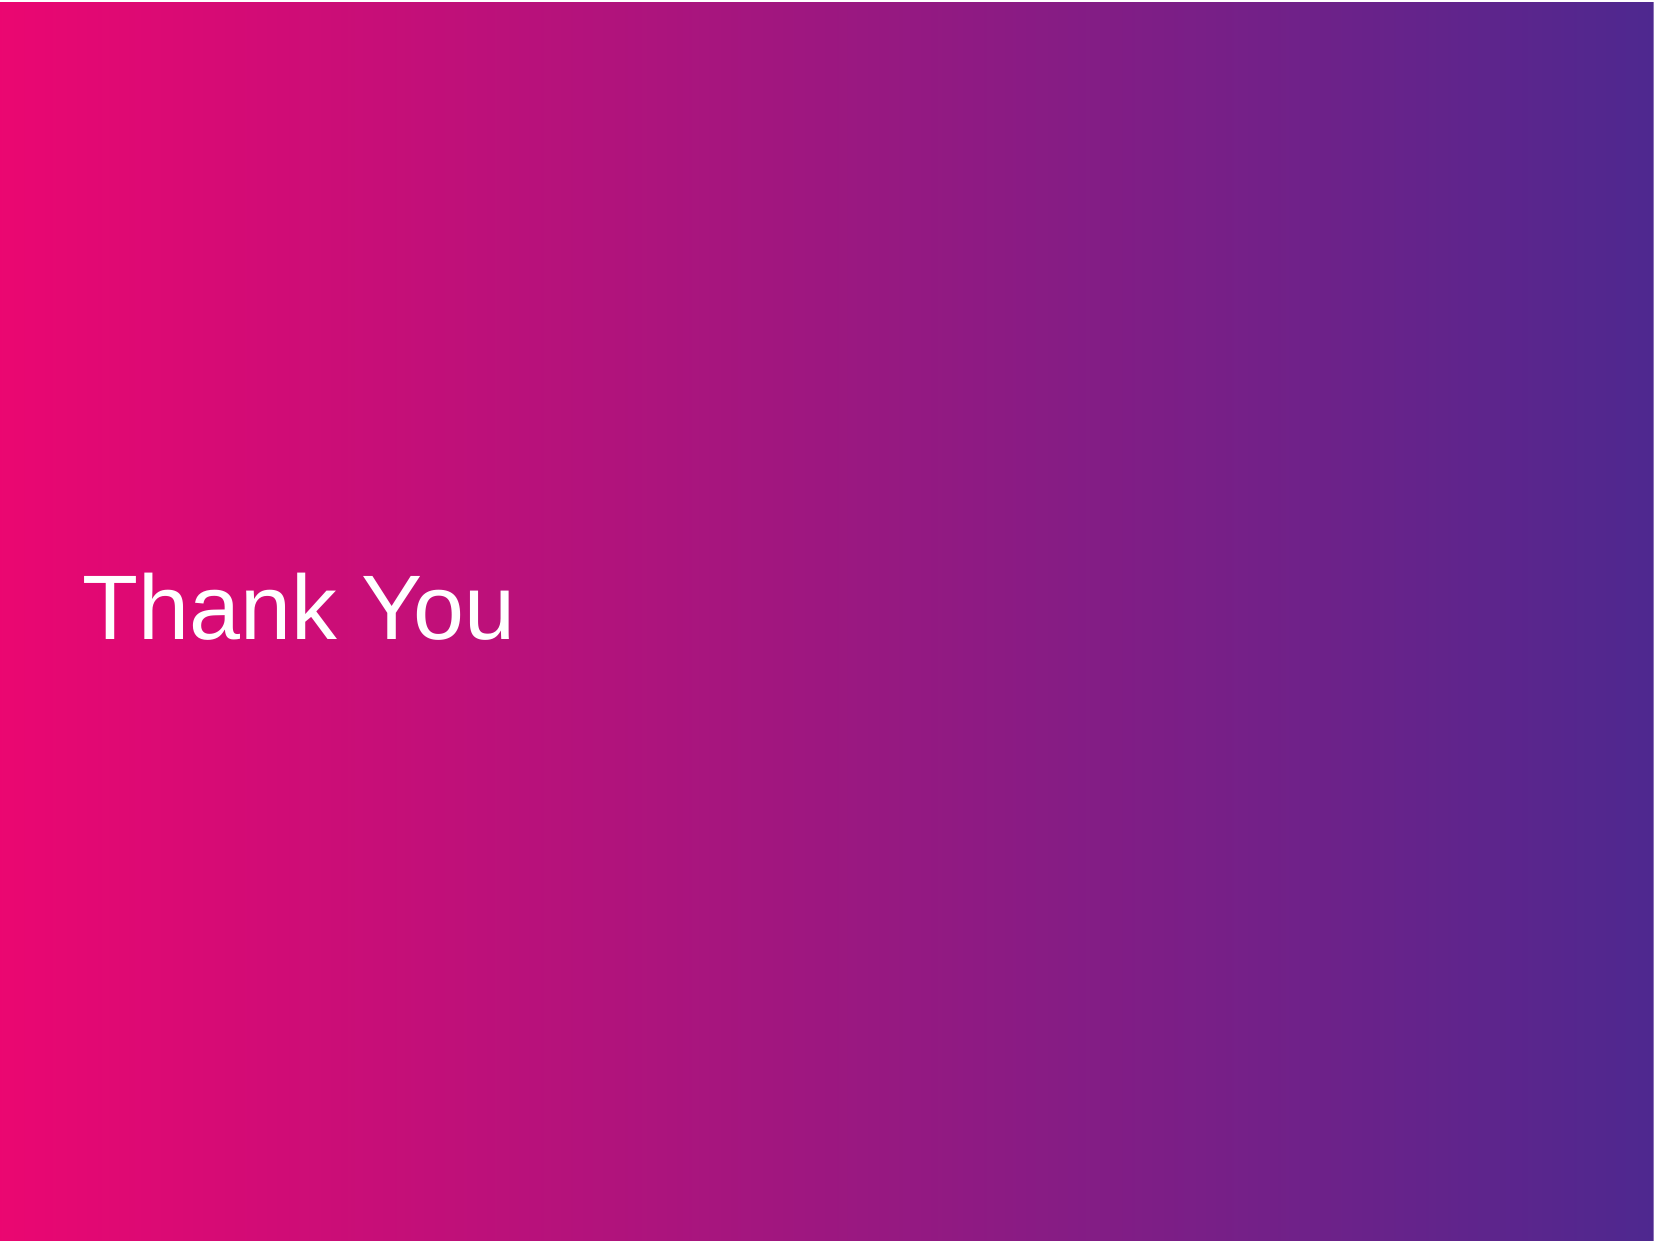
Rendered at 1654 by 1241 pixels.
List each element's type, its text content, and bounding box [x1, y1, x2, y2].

title Thank You [82, 504, 1571, 712]
picture [0, 2, 1654, 1241]
